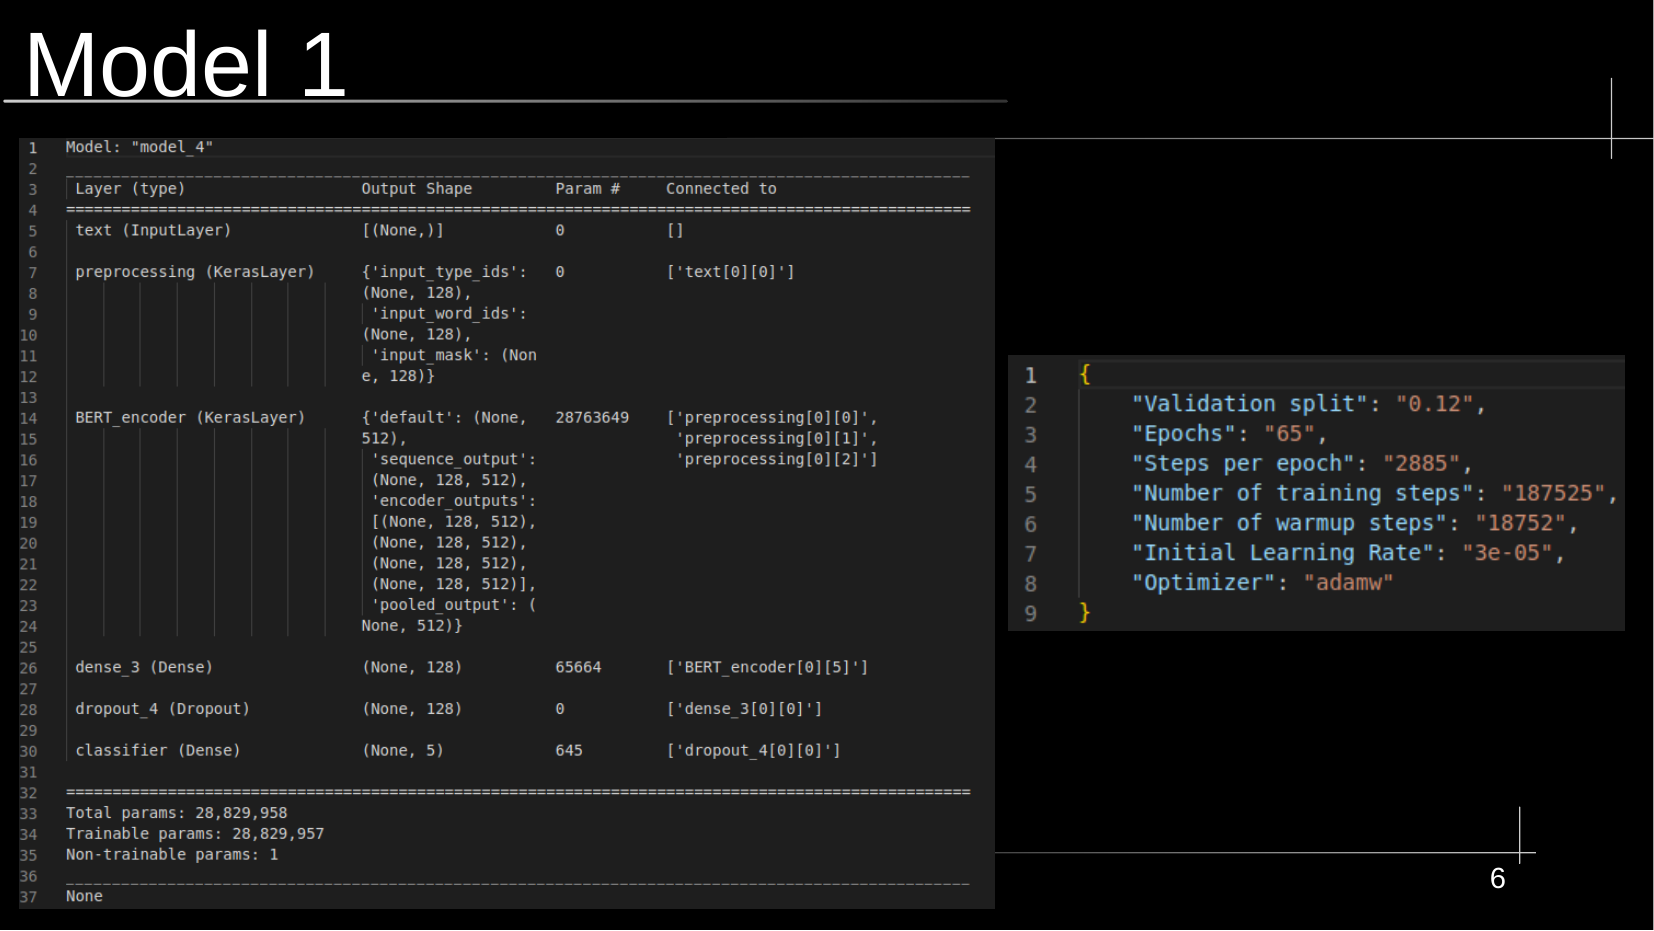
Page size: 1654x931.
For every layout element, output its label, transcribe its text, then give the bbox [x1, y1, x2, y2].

picture [19, 138, 995, 909]
picture [1008, 355, 1625, 632]
title Model 1 [23, 11, 1589, 119]
